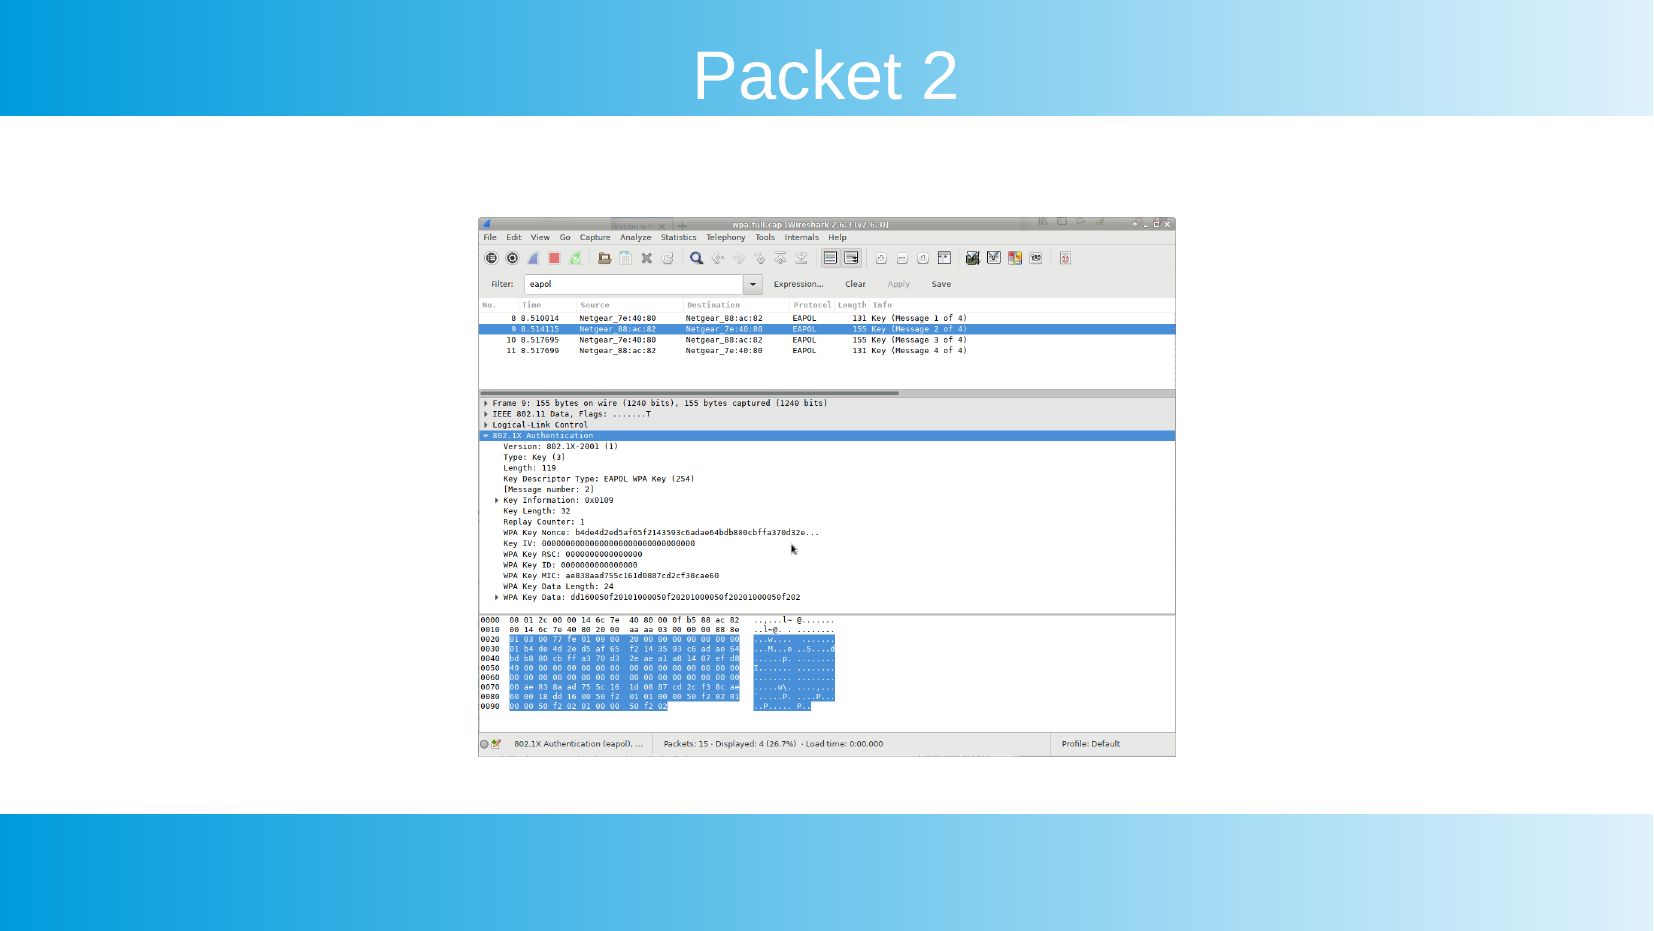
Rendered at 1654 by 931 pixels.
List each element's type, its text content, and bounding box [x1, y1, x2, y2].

title Packet 2 [82, 37, 1571, 116]
picture [478, 217, 1176, 758]
